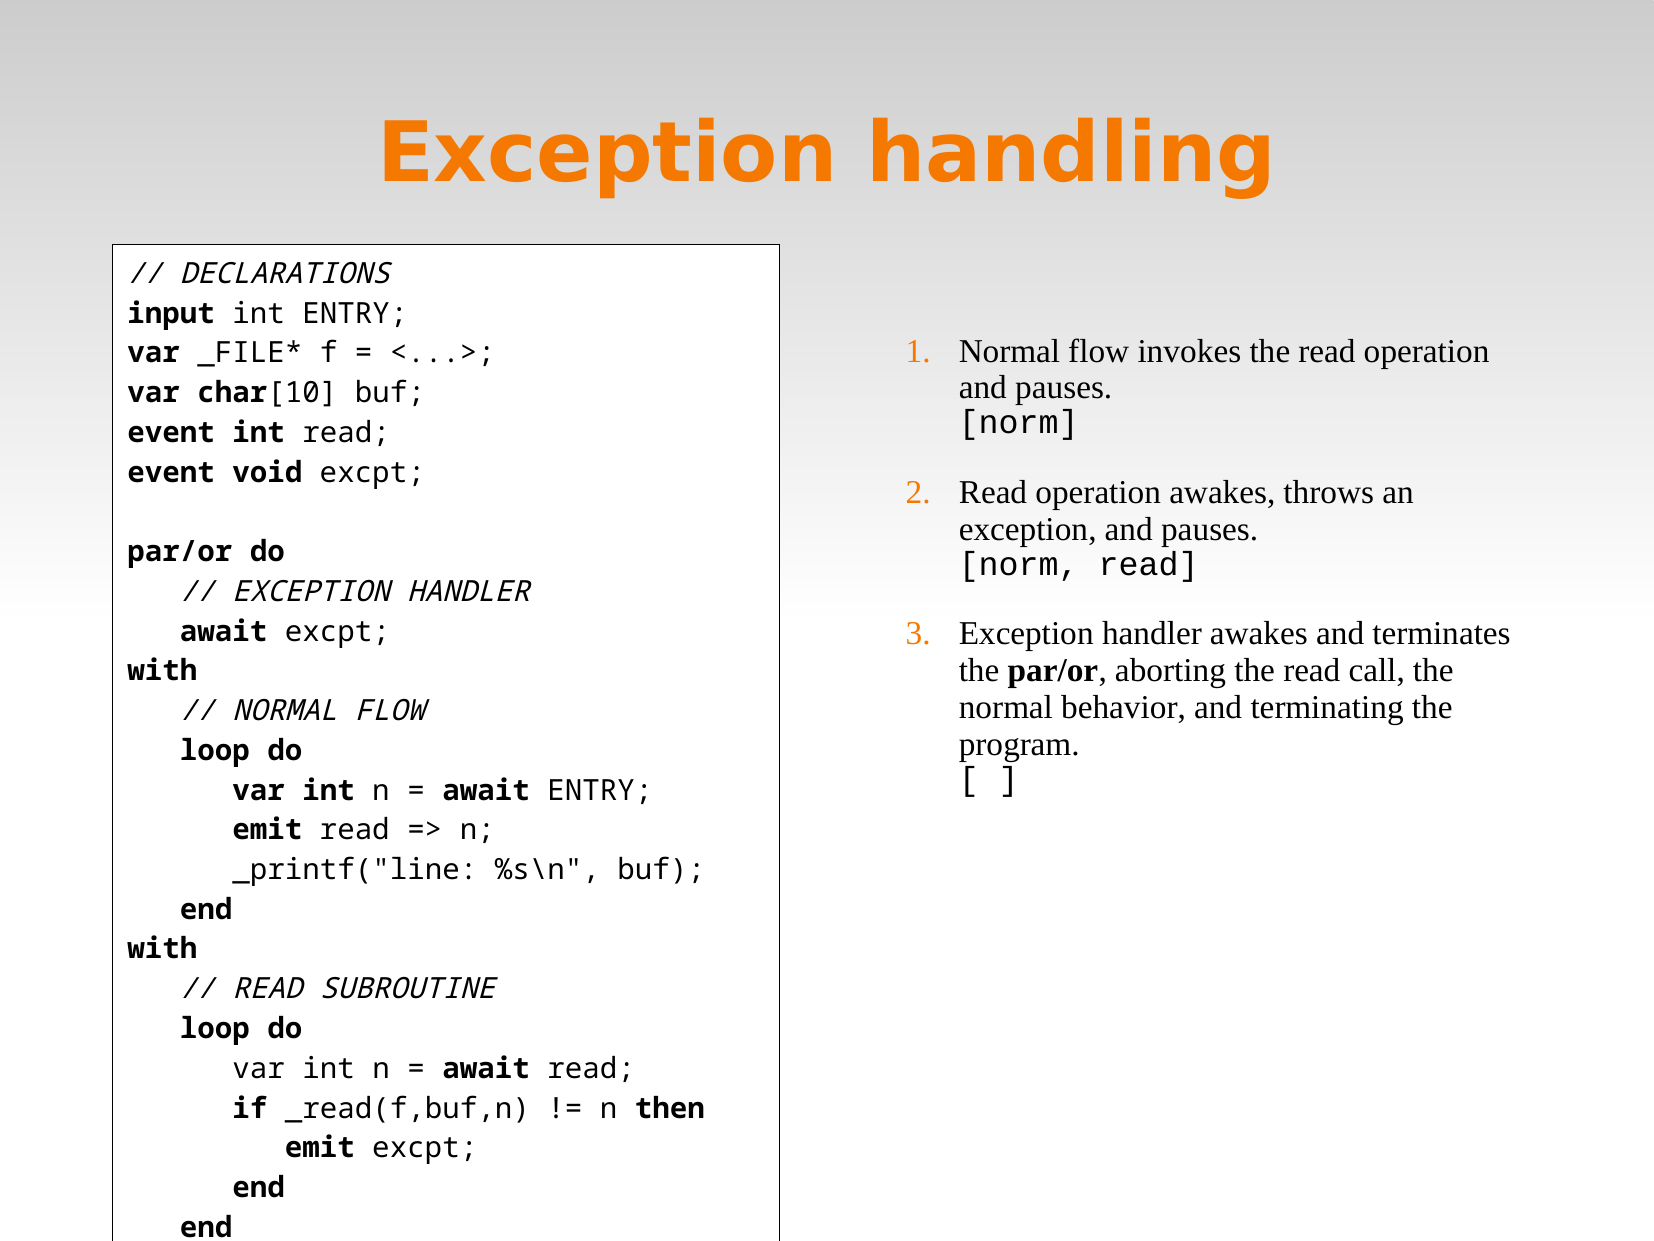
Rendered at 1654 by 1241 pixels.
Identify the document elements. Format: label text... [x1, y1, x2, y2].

text_box // DECLARATIONS input int ENTRY; var _FILE* f = <...>; var char[10] buf; event int read; event void excpt; par/or do // EXCEPTION HANDLER await excpt; with // NORMAL FLOW loop do var int n = await ENTRY; emit read => n; _printf("line: %s\n", buf); end with // READ SUBROUTINE loop do var int n = await read; if _read(f,buf,n) != n then emit excpt; end end end [112, 244, 780, 1167]
list Normal flow invokes the read operation and pauses. [norm] Read operation awakes, throws an exception, and pauses. [norm, read] Exception handler awakes and terminates the par/or, aborting the read call, the normal behavior, and terminating the program. [ ] [817, 332, 1530, 831]
title Exception handling [82, 49, 1571, 257]
